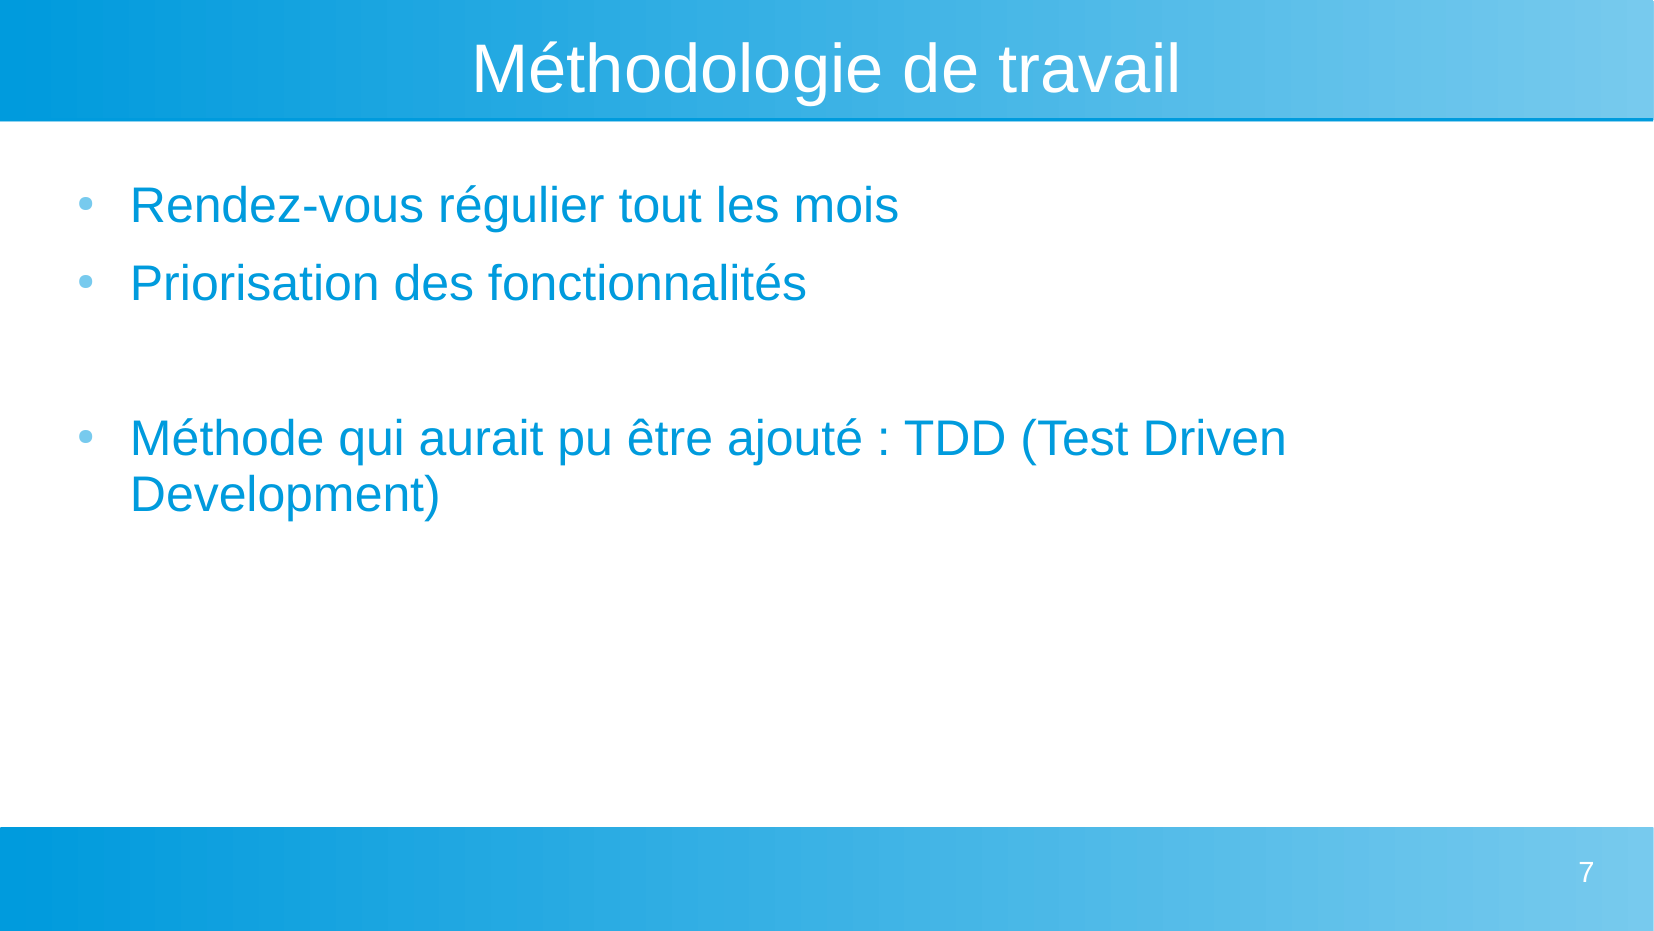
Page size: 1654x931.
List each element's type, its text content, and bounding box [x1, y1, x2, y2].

title Méthodologie de travail [59, 29, 1595, 108]
list Rendez-vous régulier tout les mois Priorisation des fonctionnalités Méthode qui aurait pu être ajouté : TDD (Test Driven Development) [59, 177, 1595, 768]
